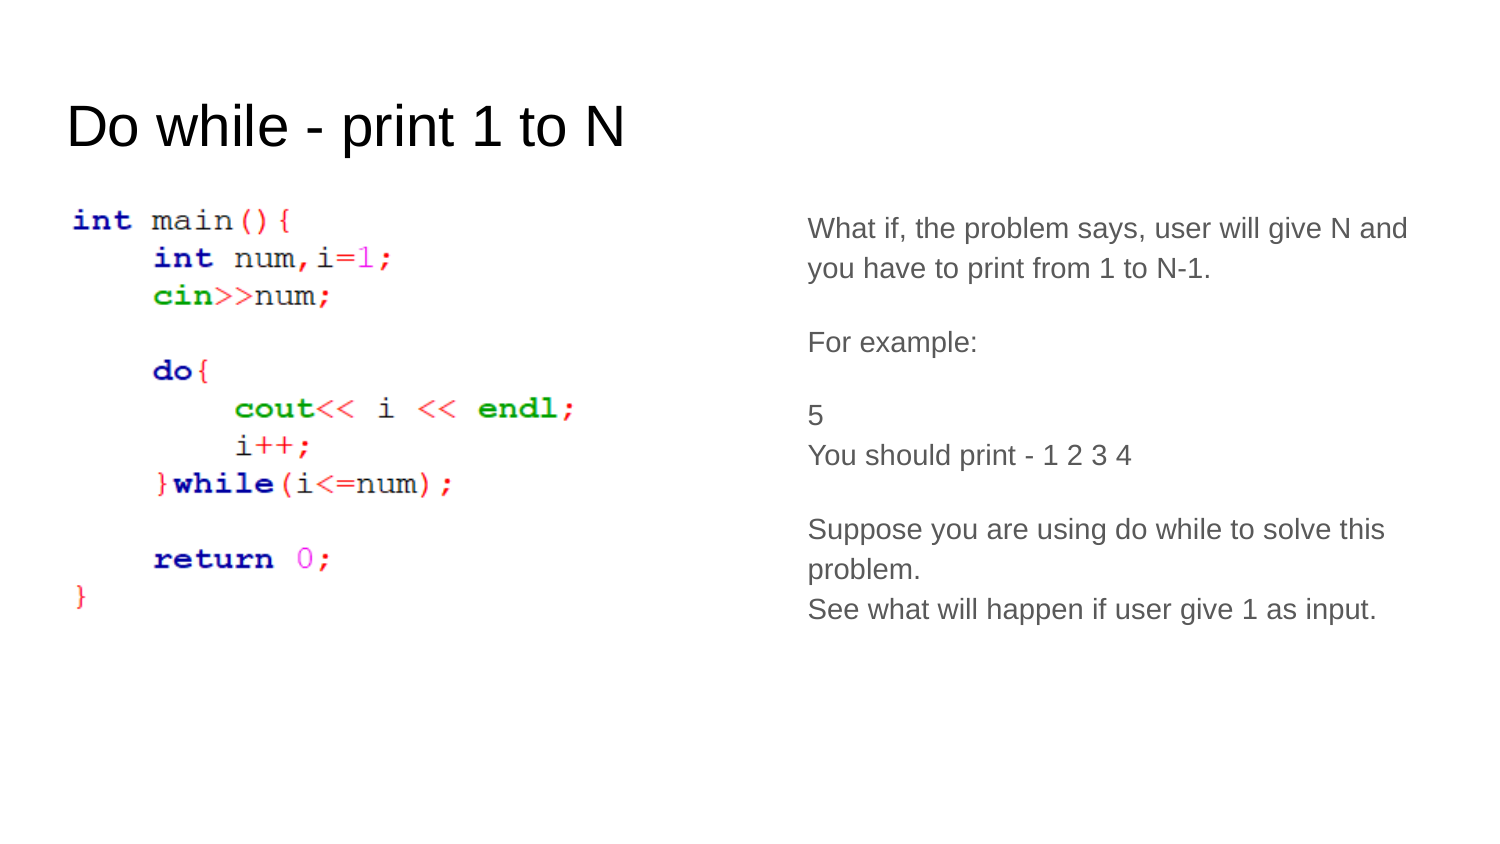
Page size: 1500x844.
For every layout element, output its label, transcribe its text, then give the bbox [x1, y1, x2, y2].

title Do while - print 1 to N [51, 72, 1449, 167]
list What if, the problem says, user will give N and you have to print from 1 to N-1. For example: 5 You should print - 1 2 3 4 Suppose you are using do while to solve this problem. See what will happen if user give 1 as input. [792, 189, 1449, 750]
picture [51, 200, 647, 700]
